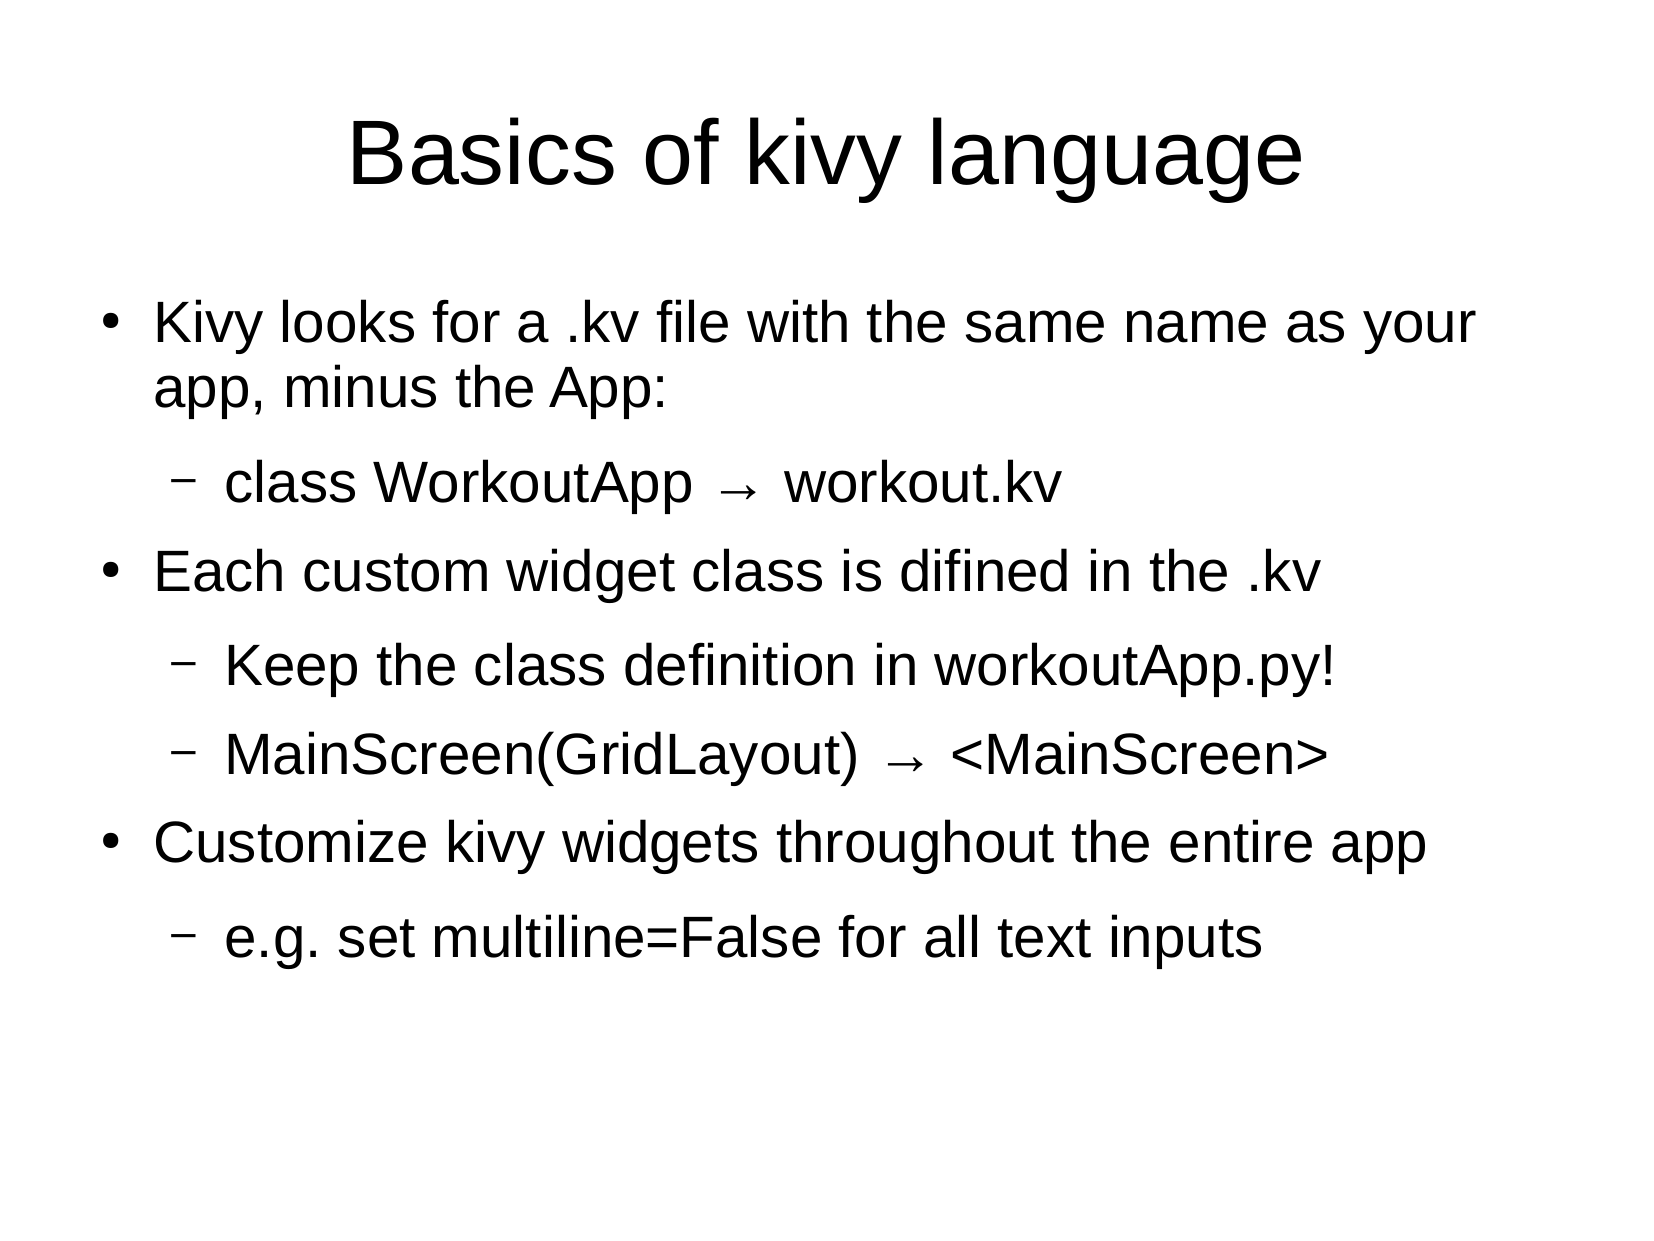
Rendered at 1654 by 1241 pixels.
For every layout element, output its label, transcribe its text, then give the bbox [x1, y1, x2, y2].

title Basics of kivy language [82, 49, 1571, 257]
list Kivy looks for a .kv file with the same name as your app, minus the App: class WorkoutApp → workout.kv Each custom widget class is difined in the .kv Keep the class definition in workoutApp.py! MainScreen(GridLayout) → <MainScreen> Customize kivy widgets throughout the entire app e.g. set multiline=False for all text inputs [82, 290, 1571, 1010]
